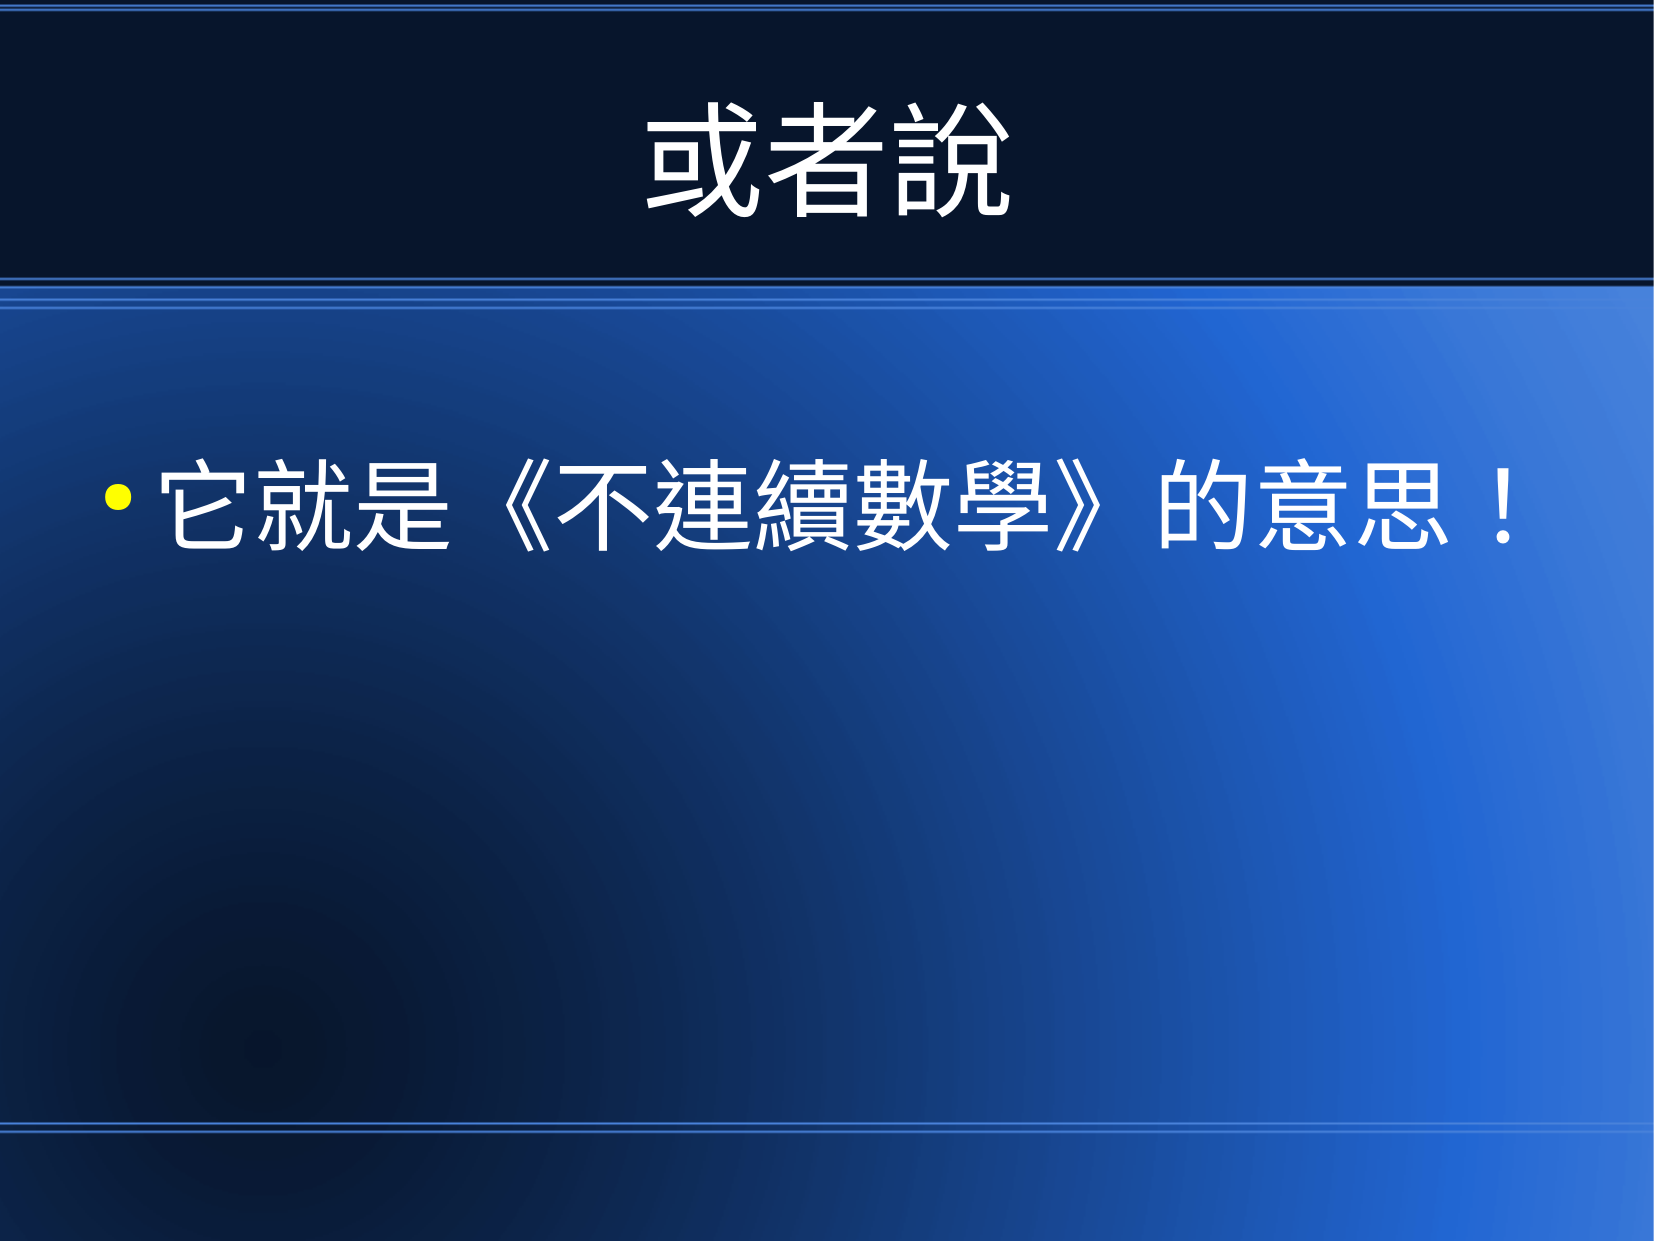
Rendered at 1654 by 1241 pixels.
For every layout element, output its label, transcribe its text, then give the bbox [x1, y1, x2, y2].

title 或者說 [82, 49, 1571, 257]
picture [0, 0, 1654, 1241]
list 它就是《不連續數學》的意思！ [82, 355, 1571, 1241]
